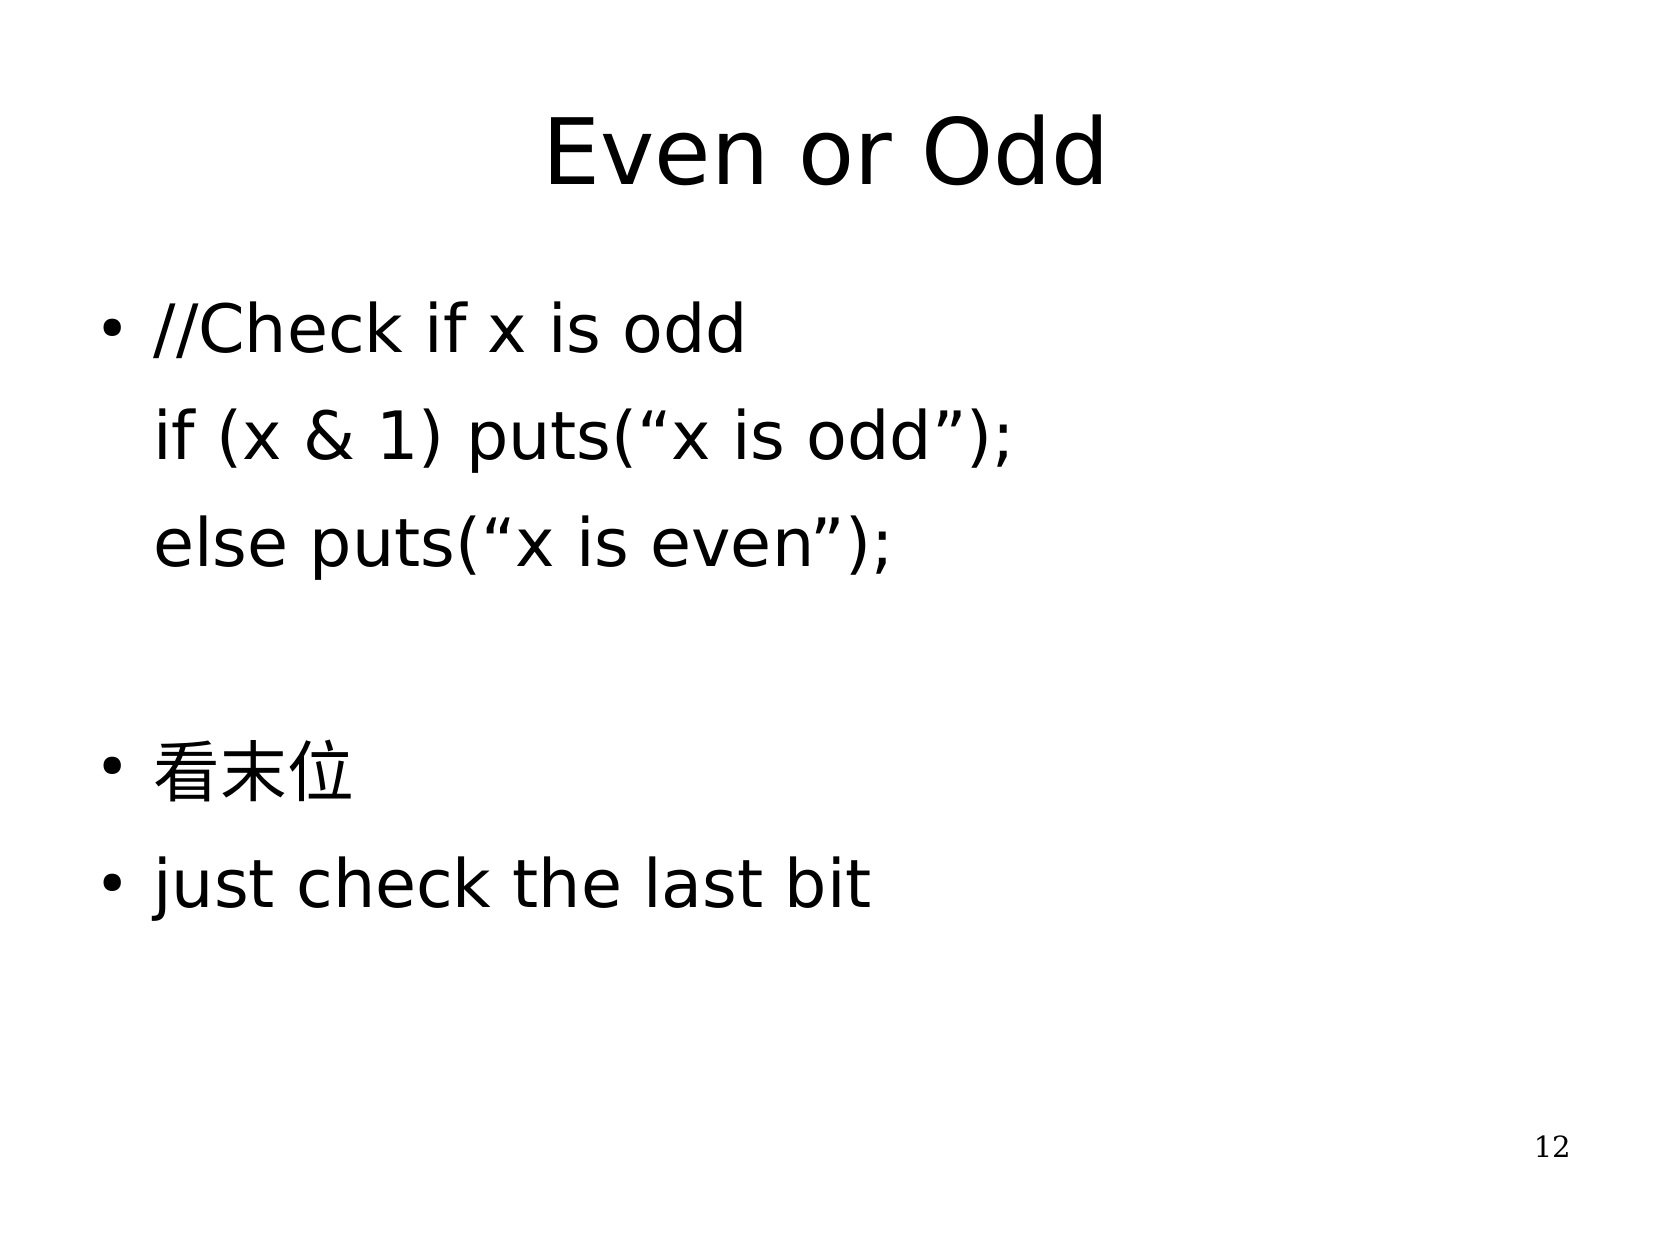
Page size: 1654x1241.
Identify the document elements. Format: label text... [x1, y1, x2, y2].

list //Check if x is odd if (x & 1) puts(“x is odd”); else puts(“x is even”); 看末位 just check the last bit [82, 290, 1571, 1010]
title Even or Odd [82, 49, 1571, 257]
